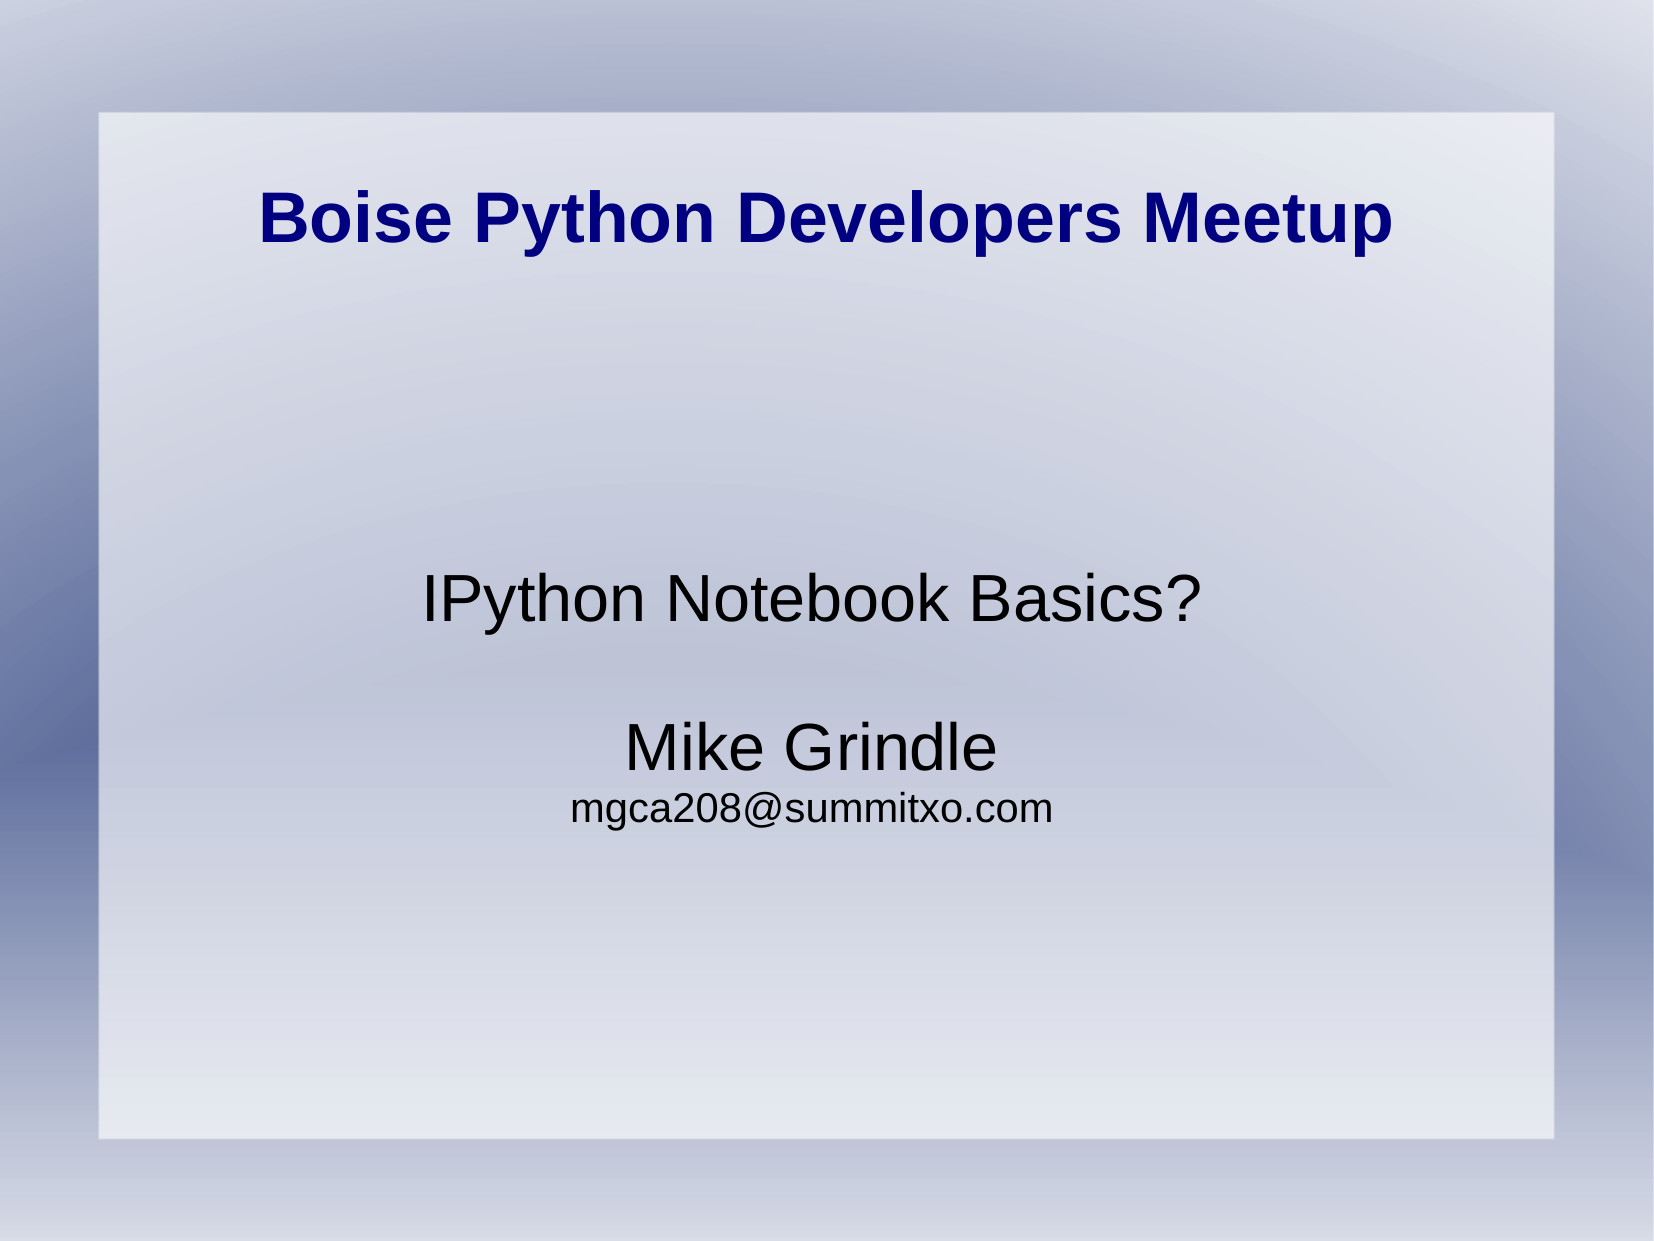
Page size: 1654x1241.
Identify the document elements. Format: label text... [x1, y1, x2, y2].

picture [0, 0, 1654, 1241]
title Boise Python Developers Meetup [118, 114, 1536, 322]
subtitle IPython Notebook Basics? Mike Grindle mgca208@summitxo.com [118, 336, 1506, 1056]
